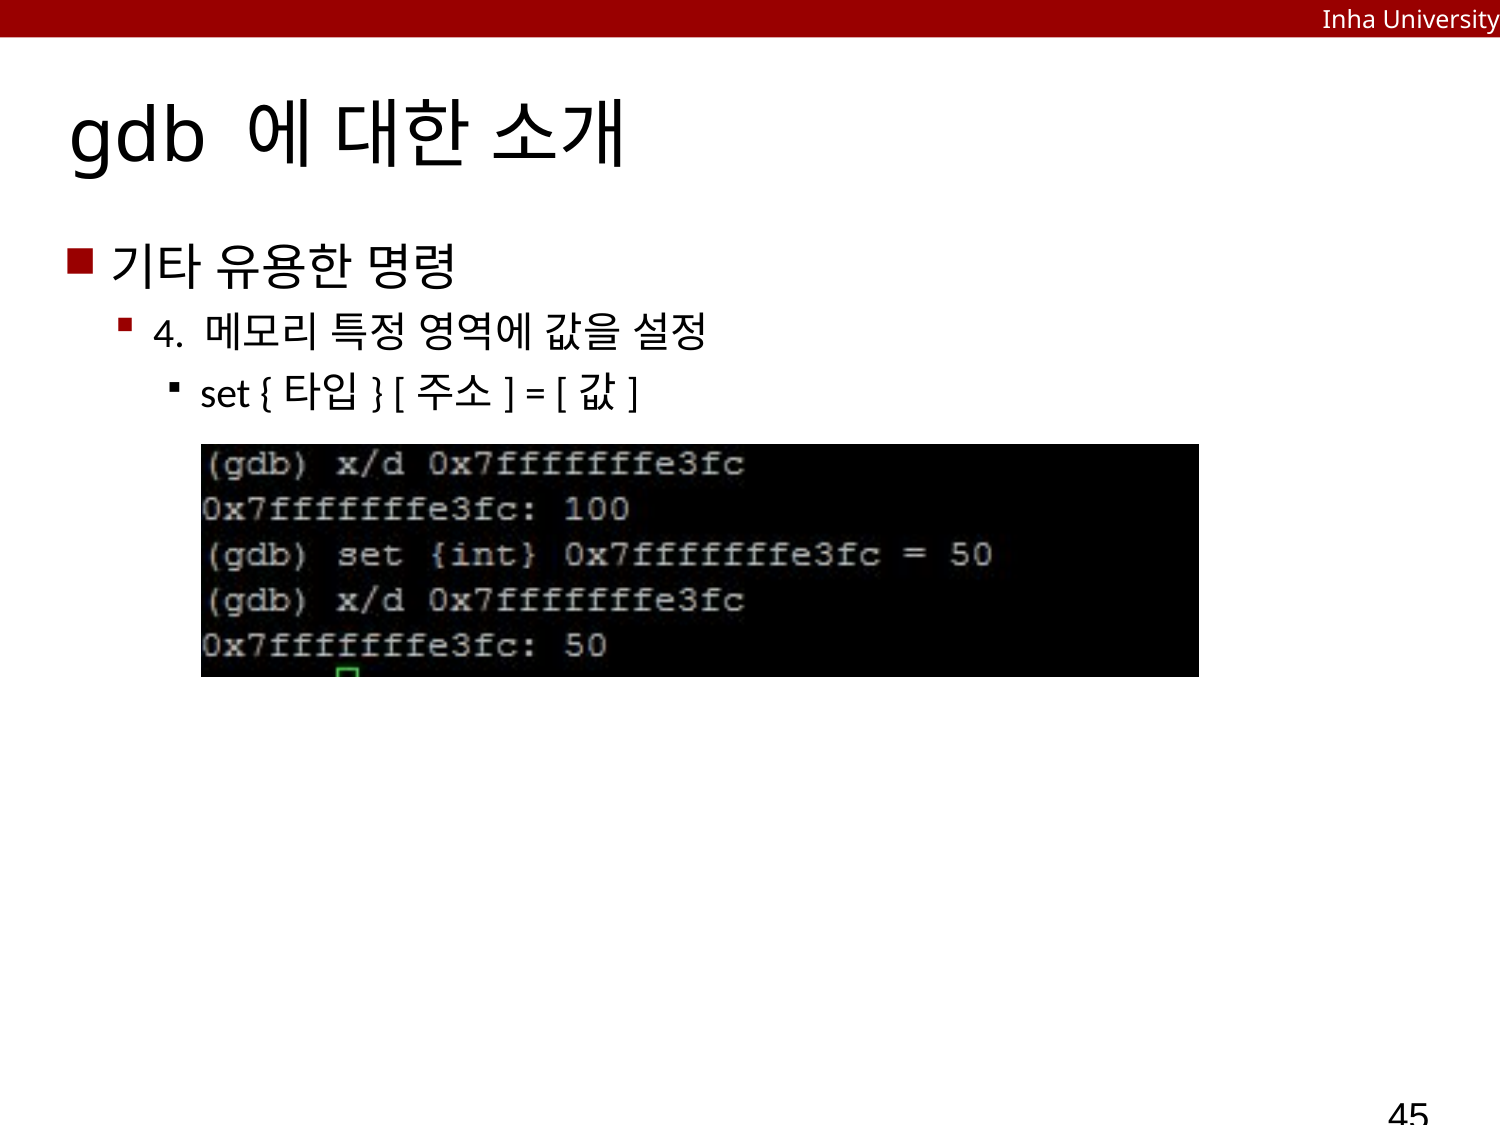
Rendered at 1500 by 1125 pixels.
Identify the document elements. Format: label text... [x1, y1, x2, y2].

text_box Inha University [1322, 3, 1500, 33]
list 기타 유용한 명령 4. 메모리 특정 영역에 값을 설정 set {타입} [주소] = [값] [62, 229, 1438, 1050]
title gdb 에 대한 소개 [62, 41, 1438, 221]
text_box [0, 0, 1500, 38]
picture [201, 444, 1199, 677]
